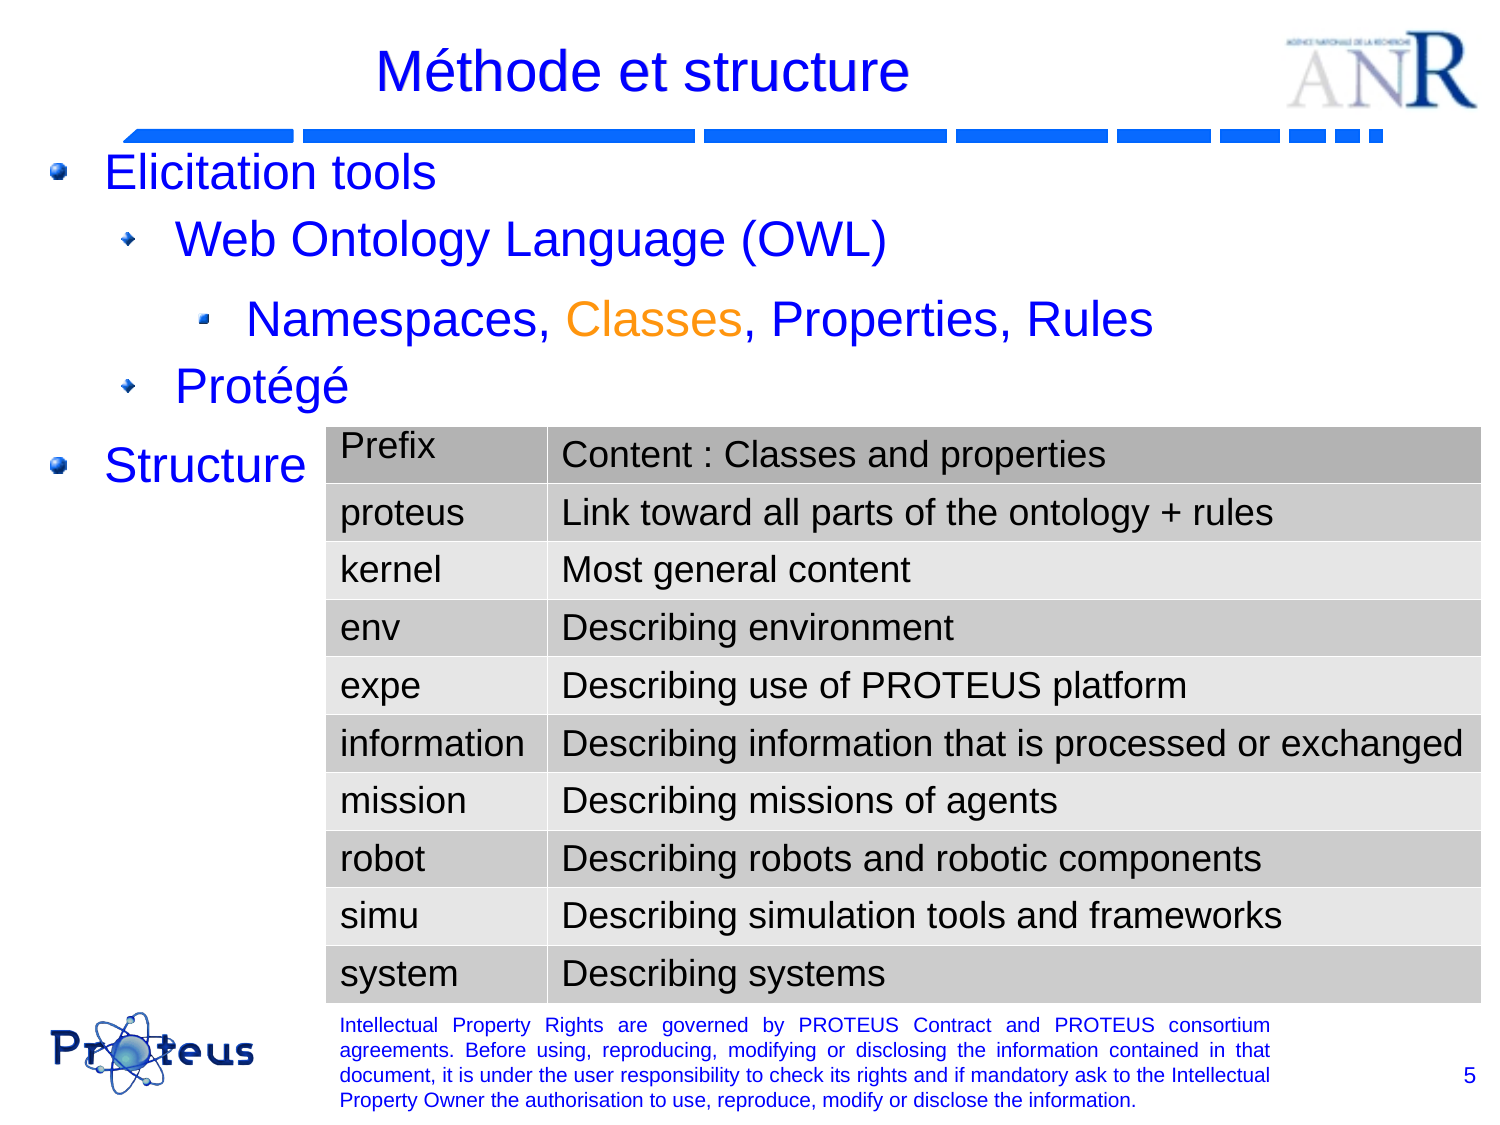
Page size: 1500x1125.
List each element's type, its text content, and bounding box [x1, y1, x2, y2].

table_cell Link toward all parts of the ontology + rules [548, 484, 1481, 541]
table_header Prefix [326, 427, 547, 483]
table_cell robot [326, 831, 547, 887]
table_header Content : Classes and properties [548, 427, 1481, 483]
list Elicitation tools Web Ontology Language (OWL) Namespaces, Classes, Properties, Rules Protégé Structure [33, 143, 1455, 494]
table_cell Describing information that is processed or exchanged [548, 715, 1481, 772]
table_cell env [326, 600, 547, 656]
table_cell expe [326, 657, 547, 714]
table_cell Most general content [548, 542, 1481, 599]
title Méthode et structure [23, 11, 1264, 130]
table_cell Describing environment [548, 600, 1481, 656]
picture [1281, 27, 1484, 115]
table_cell kernel [326, 542, 547, 599]
picture [35, 1003, 272, 1101]
table_cell Describing robots and robotic components [548, 831, 1481, 887]
table_cell Describing systems [548, 946, 1481, 1003]
table_cell mission [326, 773, 547, 830]
table_cell Describing use of PROTEUS platform [548, 657, 1481, 714]
table_cell simu [326, 888, 547, 945]
table_cell Describing missions of agents [548, 773, 1481, 830]
table_cell proteus [326, 484, 547, 541]
table_cell information [326, 715, 547, 772]
table_cell system [326, 946, 547, 1003]
table_cell Describing simulation tools and frameworks [548, 888, 1481, 945]
